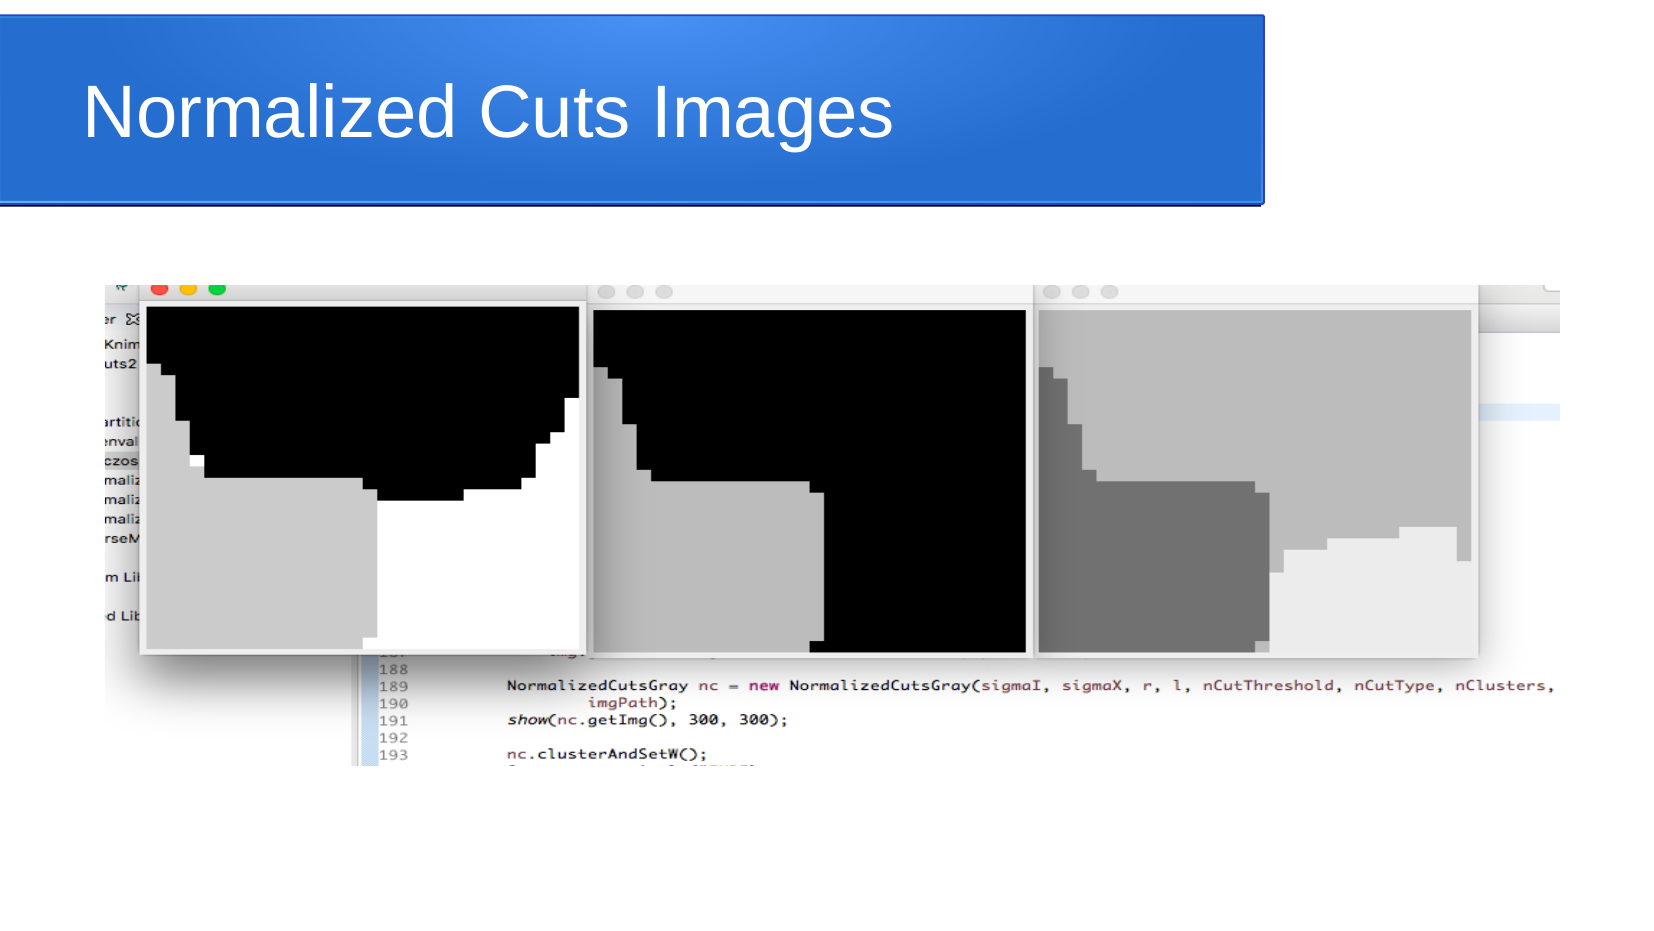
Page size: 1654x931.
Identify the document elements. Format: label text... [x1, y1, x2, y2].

picture [104, 285, 1560, 766]
title Normalized Cuts Images [82, 35, 1235, 189]
